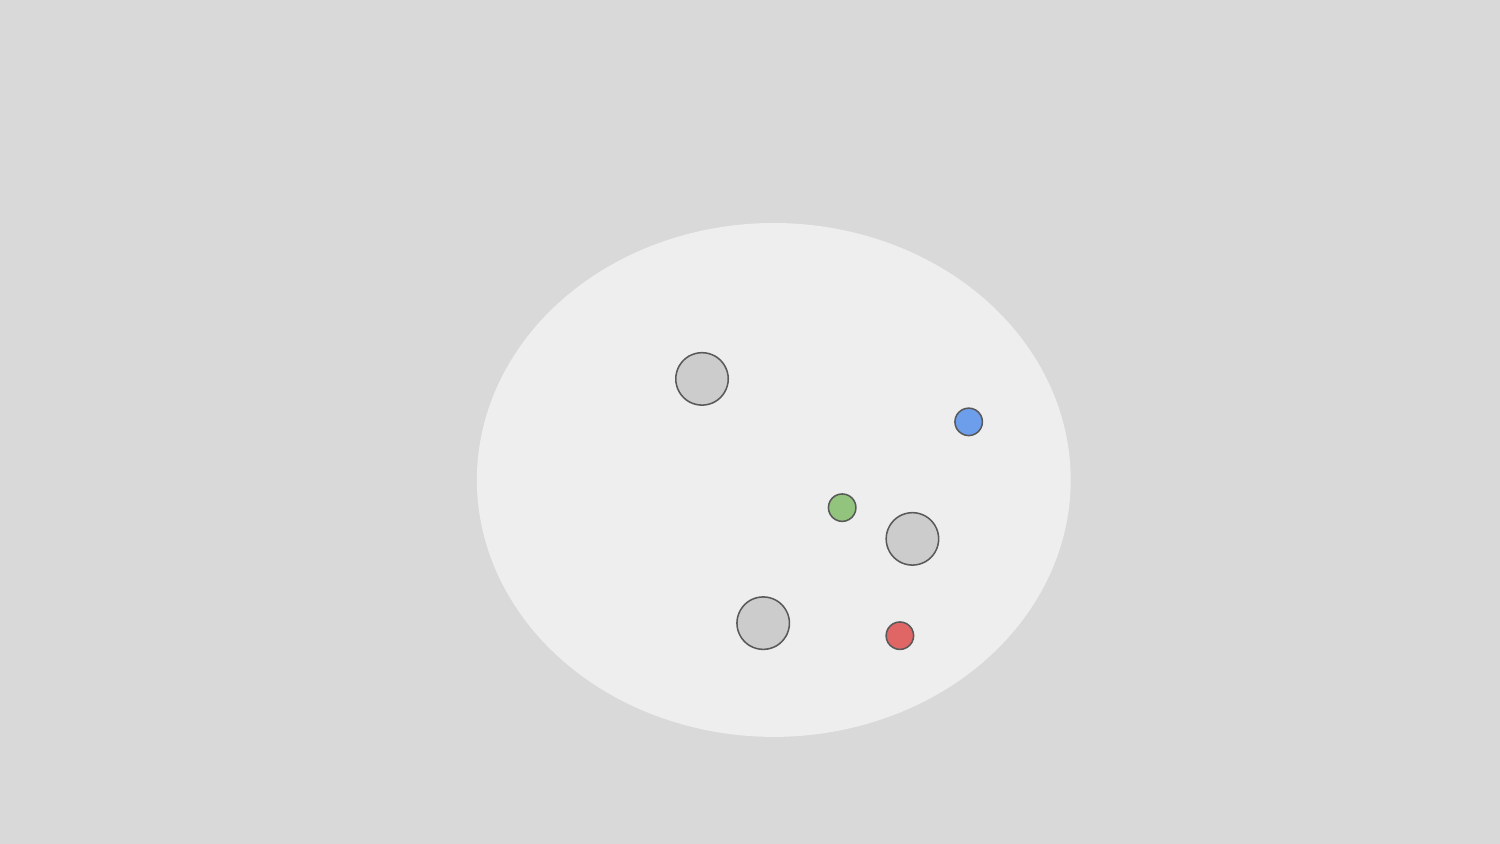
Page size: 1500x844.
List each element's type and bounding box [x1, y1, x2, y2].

text_box [476, 222, 1071, 737]
